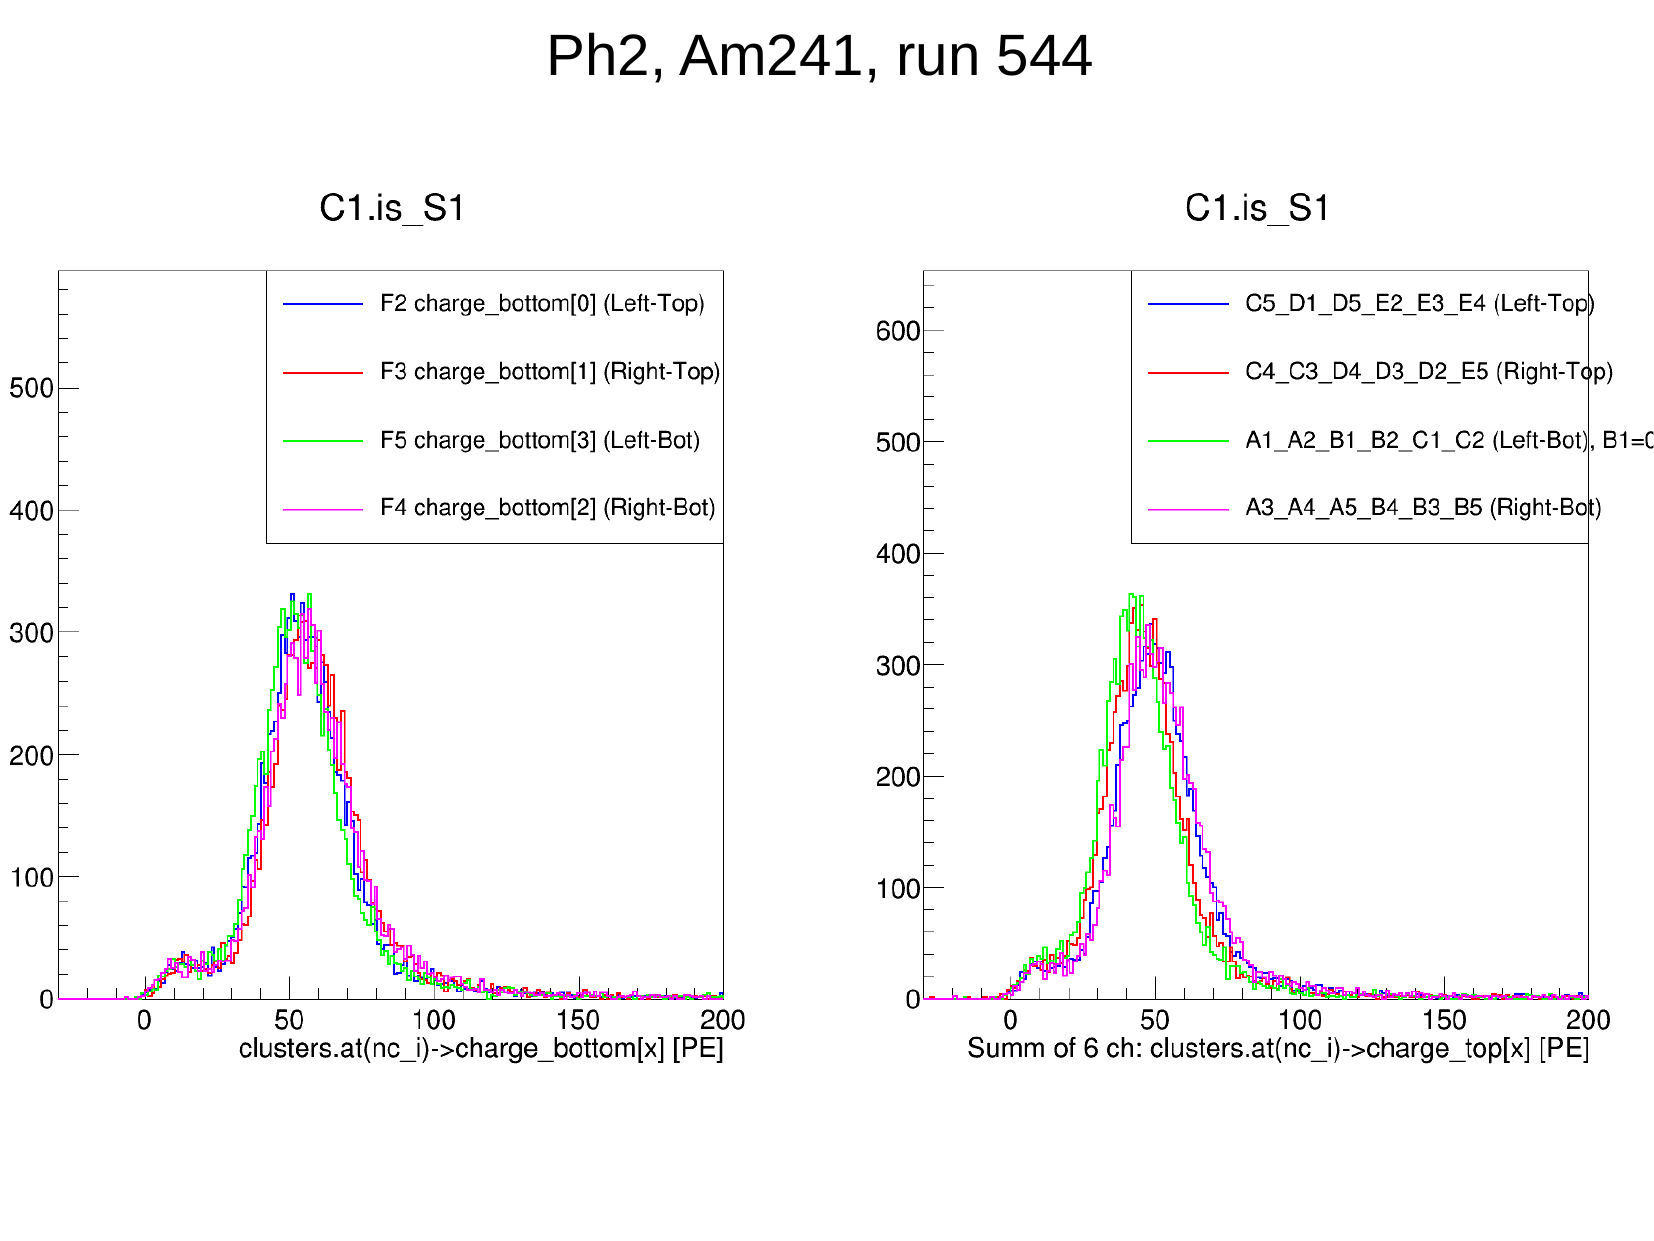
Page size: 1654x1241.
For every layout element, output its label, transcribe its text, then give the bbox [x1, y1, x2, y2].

text_box Ph2, Am241, run 544 [480, 14, 1162, 151]
picture [6, 180, 1654, 1067]
